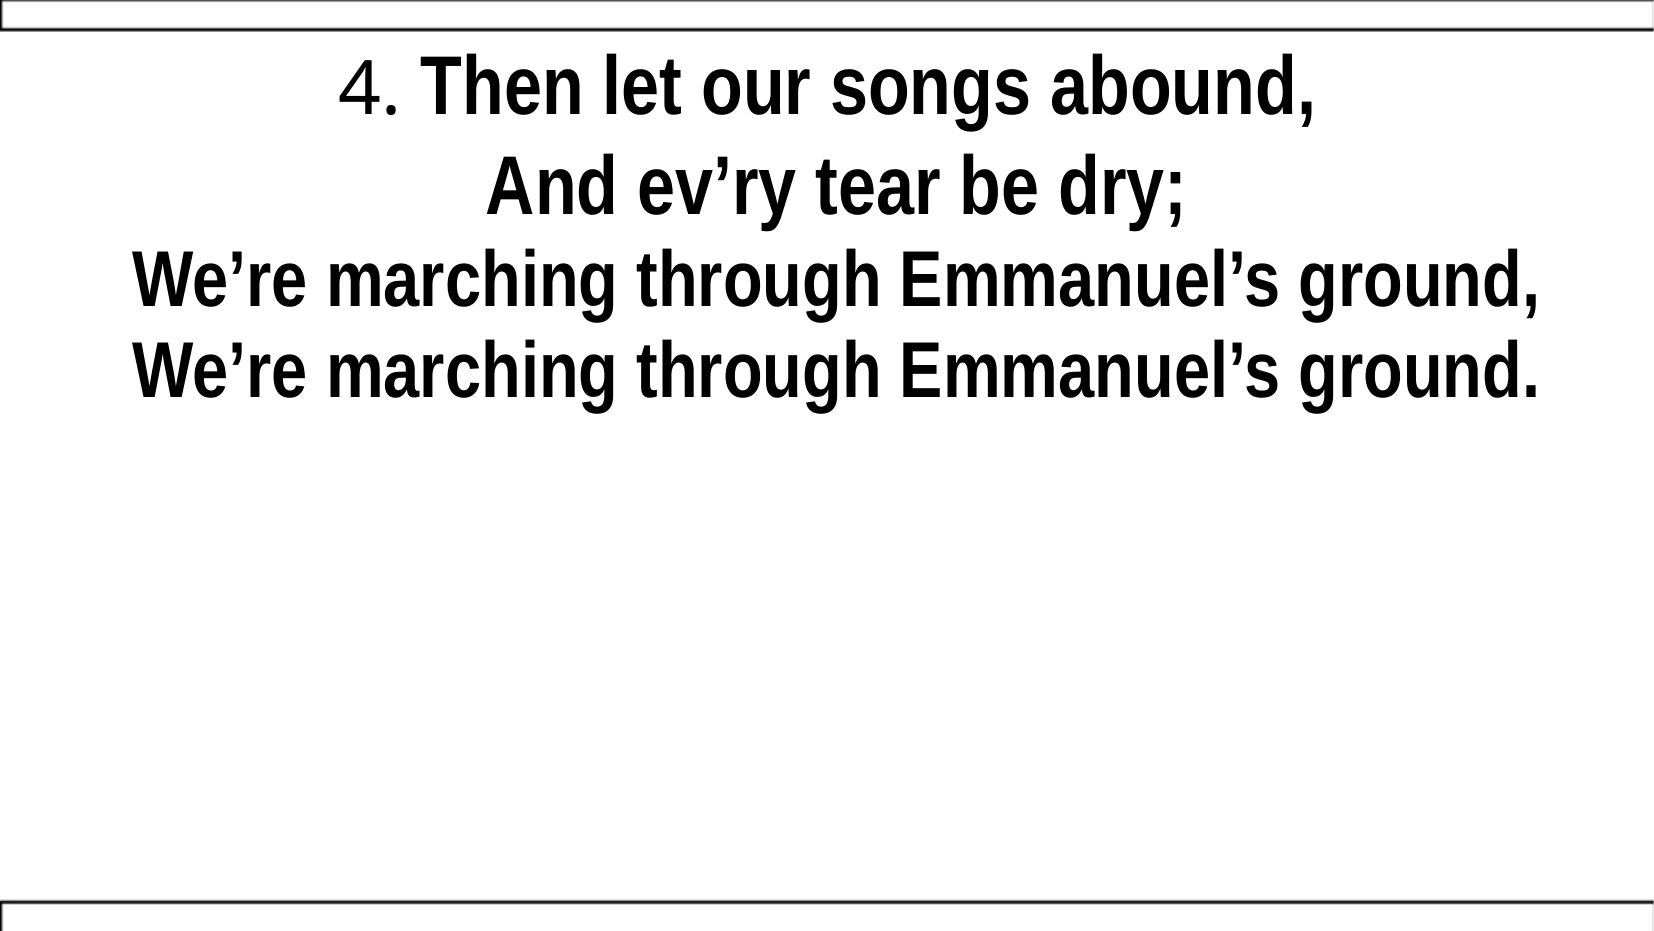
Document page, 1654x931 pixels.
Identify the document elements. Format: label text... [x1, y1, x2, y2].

picture [0, 0, 1654, 931]
title 4. Then let our songs abound, And ev’ry tear be dry; We’re marching through Emmanuel’s ground, We’re marching through Emmanuel’s ground. [92, 34, 1581, 446]
